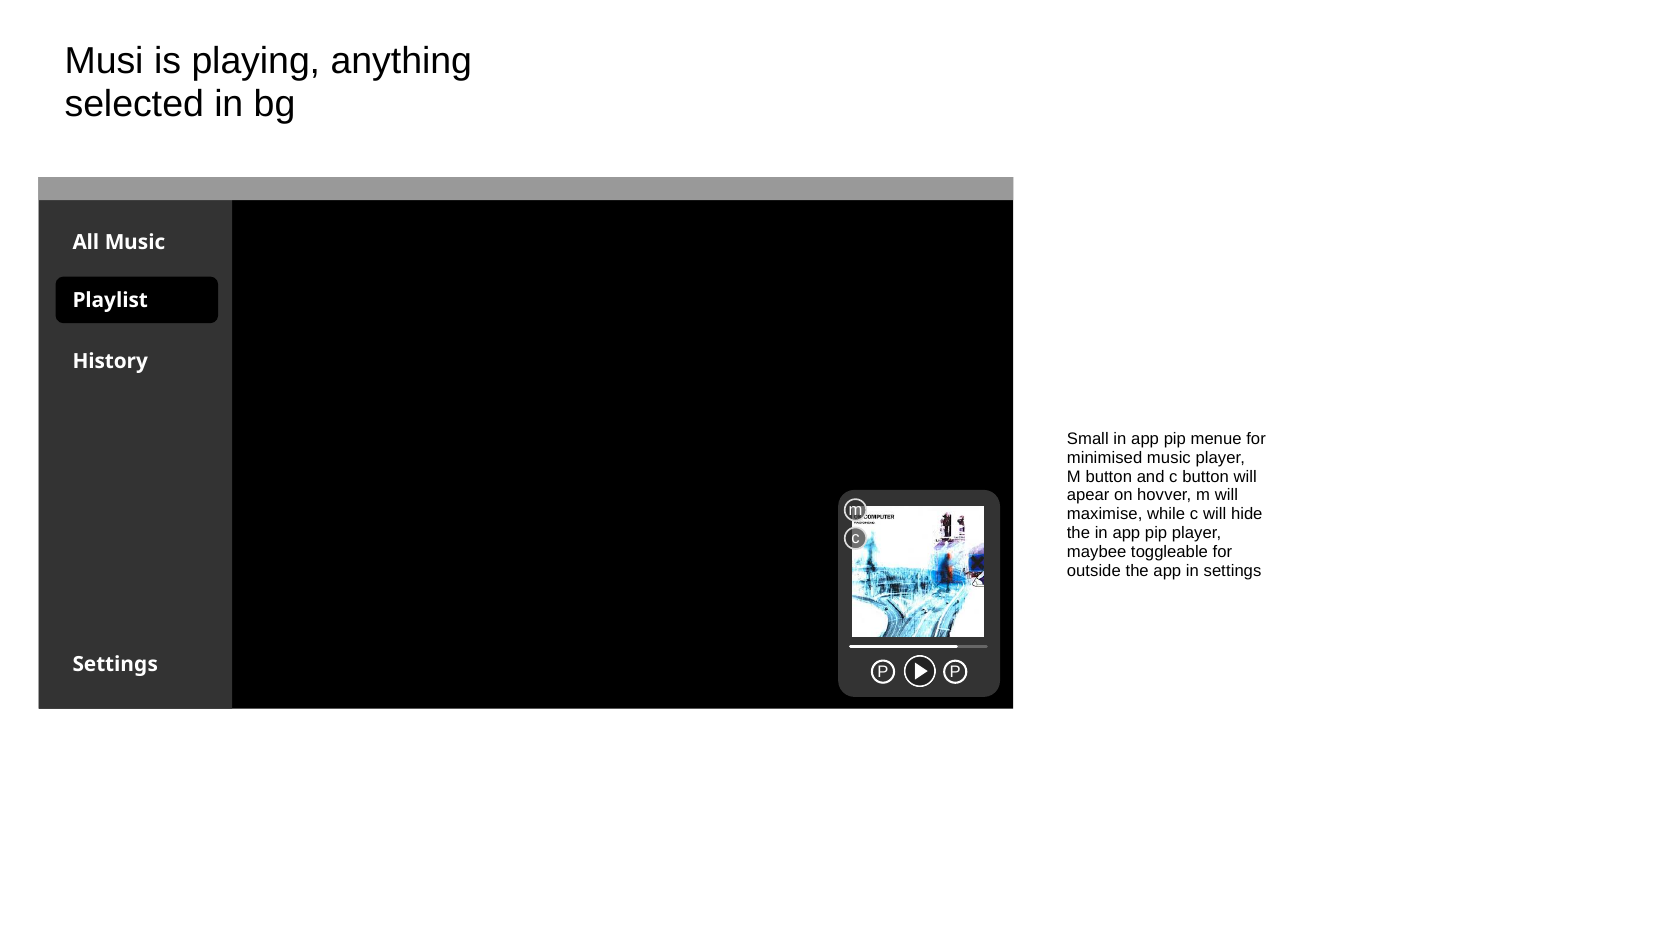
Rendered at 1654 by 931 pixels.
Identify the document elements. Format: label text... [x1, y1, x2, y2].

text_box Settings [55, 640, 219, 687]
text_box P [944, 660, 967, 683]
text_box m [844, 499, 867, 521]
text_box Musi is playing, anything selected in bg [49, 32, 631, 132]
text_box All Music [55, 217, 219, 265]
text_box Small in app pip menue for minimised music player, M button and c button will apear on hovver, m will maximise, while c will hide the in app pip player, maybee toggleable for outside the app in settings [1052, 421, 1284, 618]
picture [852, 506, 984, 638]
text_box [38, 177, 1014, 709]
text_box P [871, 660, 895, 683]
text_box History [55, 336, 219, 384]
text_box c [844, 527, 867, 549]
picture [903, 654, 937, 688]
text_box Playlist [55, 276, 219, 324]
